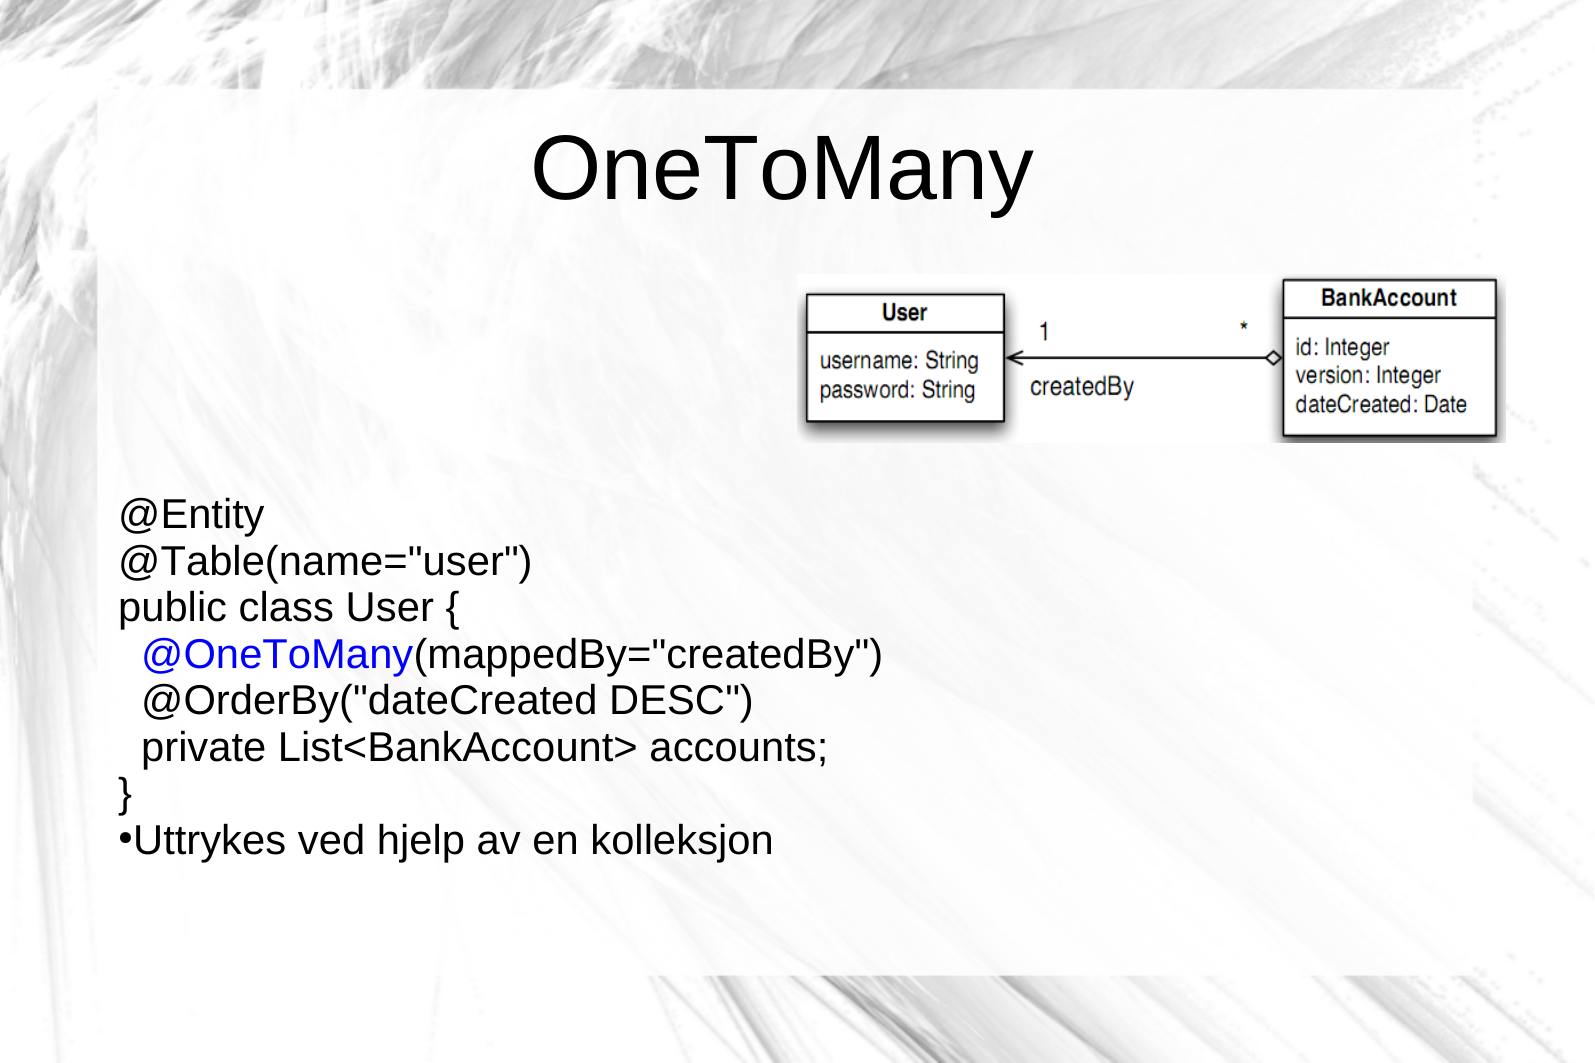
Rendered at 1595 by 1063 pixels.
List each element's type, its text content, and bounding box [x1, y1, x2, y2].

picture [0, 0, 1595, 1063]
title OneToMany [113, 96, 1453, 241]
subtitle @Entity @Table(name="user") public class User { @OneToMany(mappedBy="createdBy") @OrderBy("dateCreated DESC") private List<BankAccount> accounts; } Uttrykes ved hjelp av en kolleksjon [118, 408, 1519, 945]
